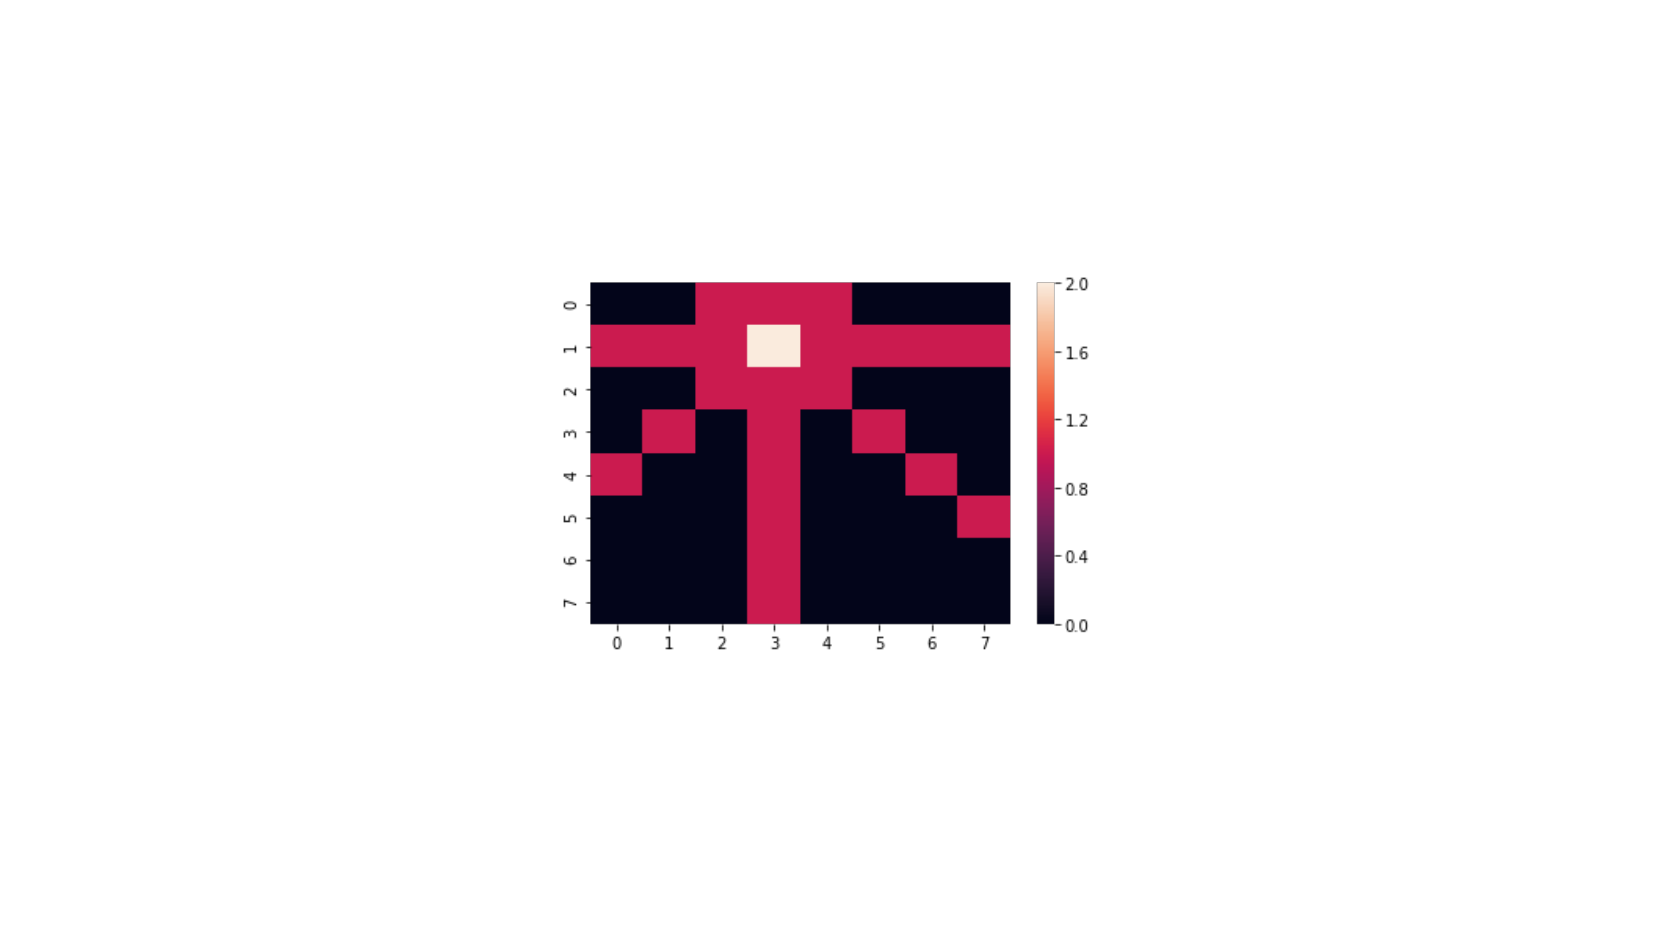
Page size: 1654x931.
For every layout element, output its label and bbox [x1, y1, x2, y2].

picture [553, 267, 1100, 662]
